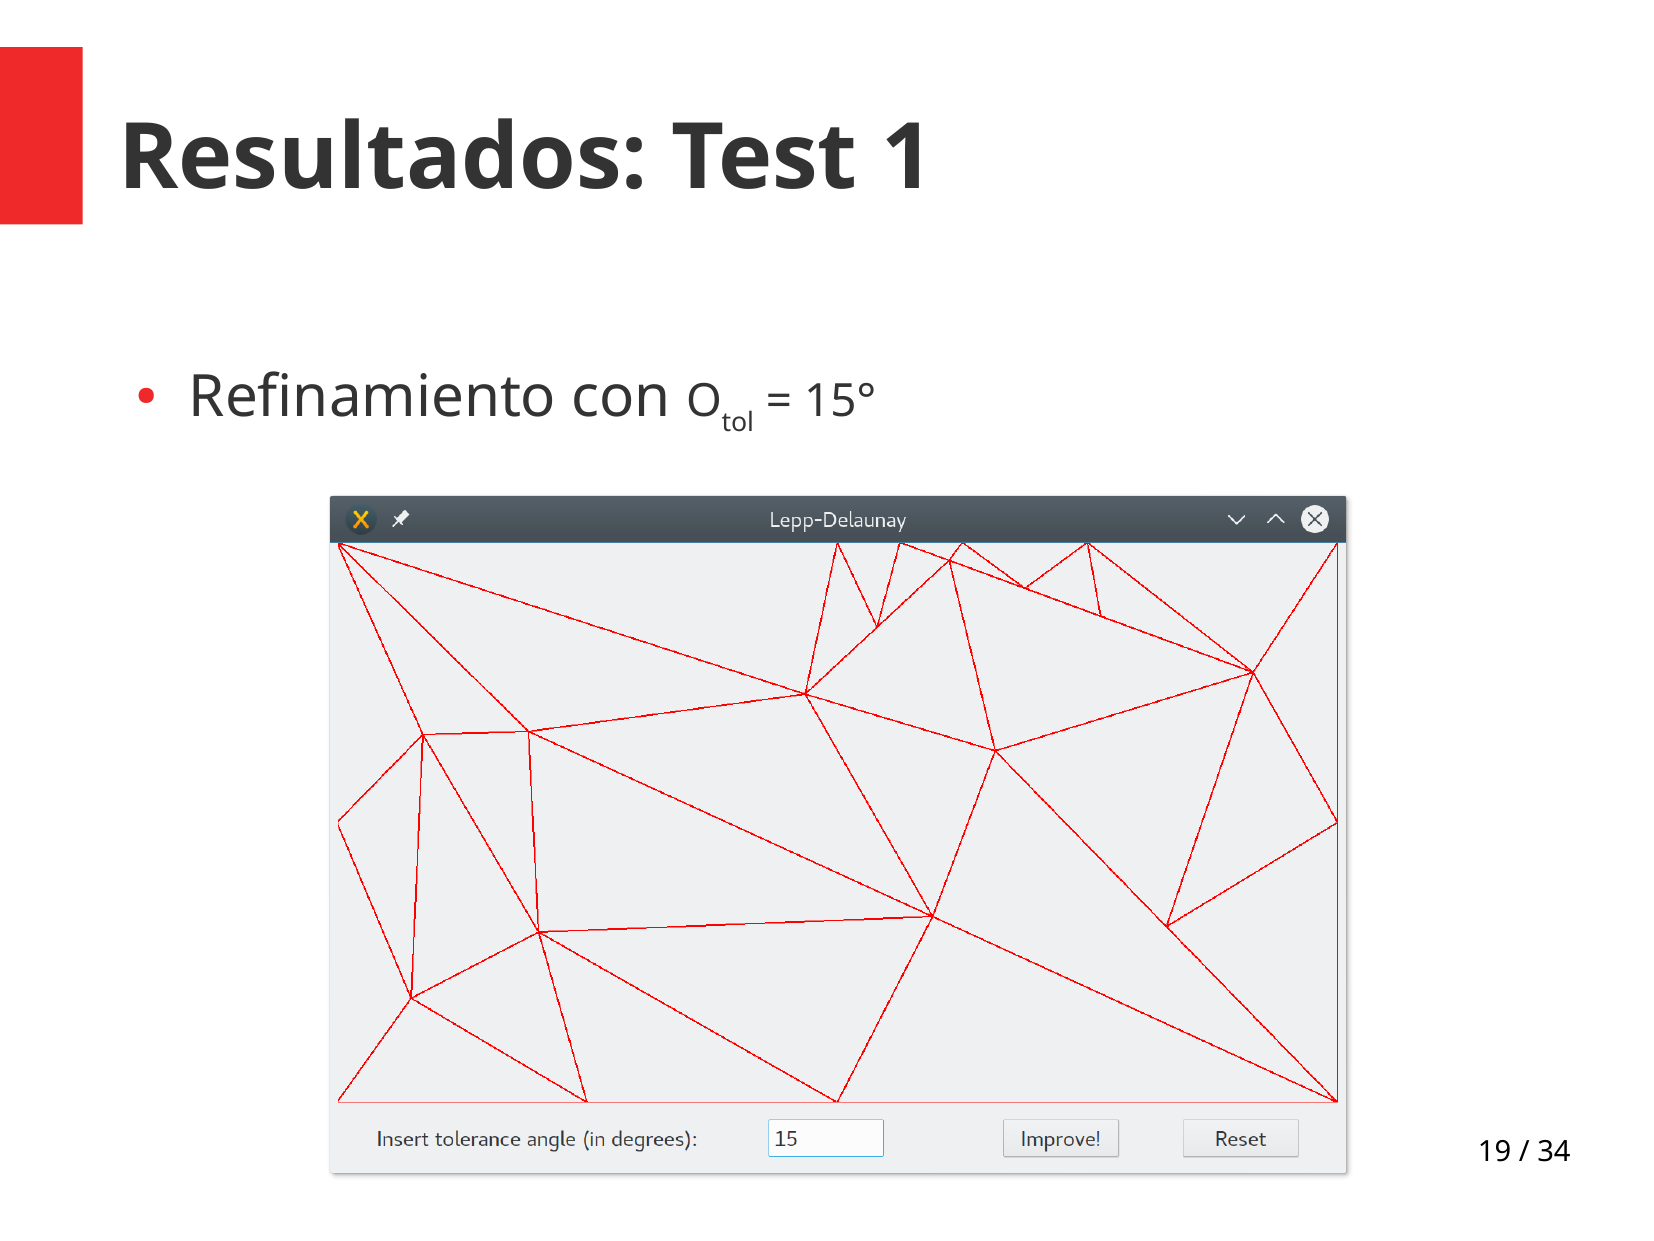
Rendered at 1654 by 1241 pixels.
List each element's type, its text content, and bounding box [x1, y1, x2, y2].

list Refinamiento con Otol = 15° [118, 354, 1536, 1074]
picture [324, 490, 1356, 1183]
title Resultados: Test 1 [118, 49, 1571, 257]
